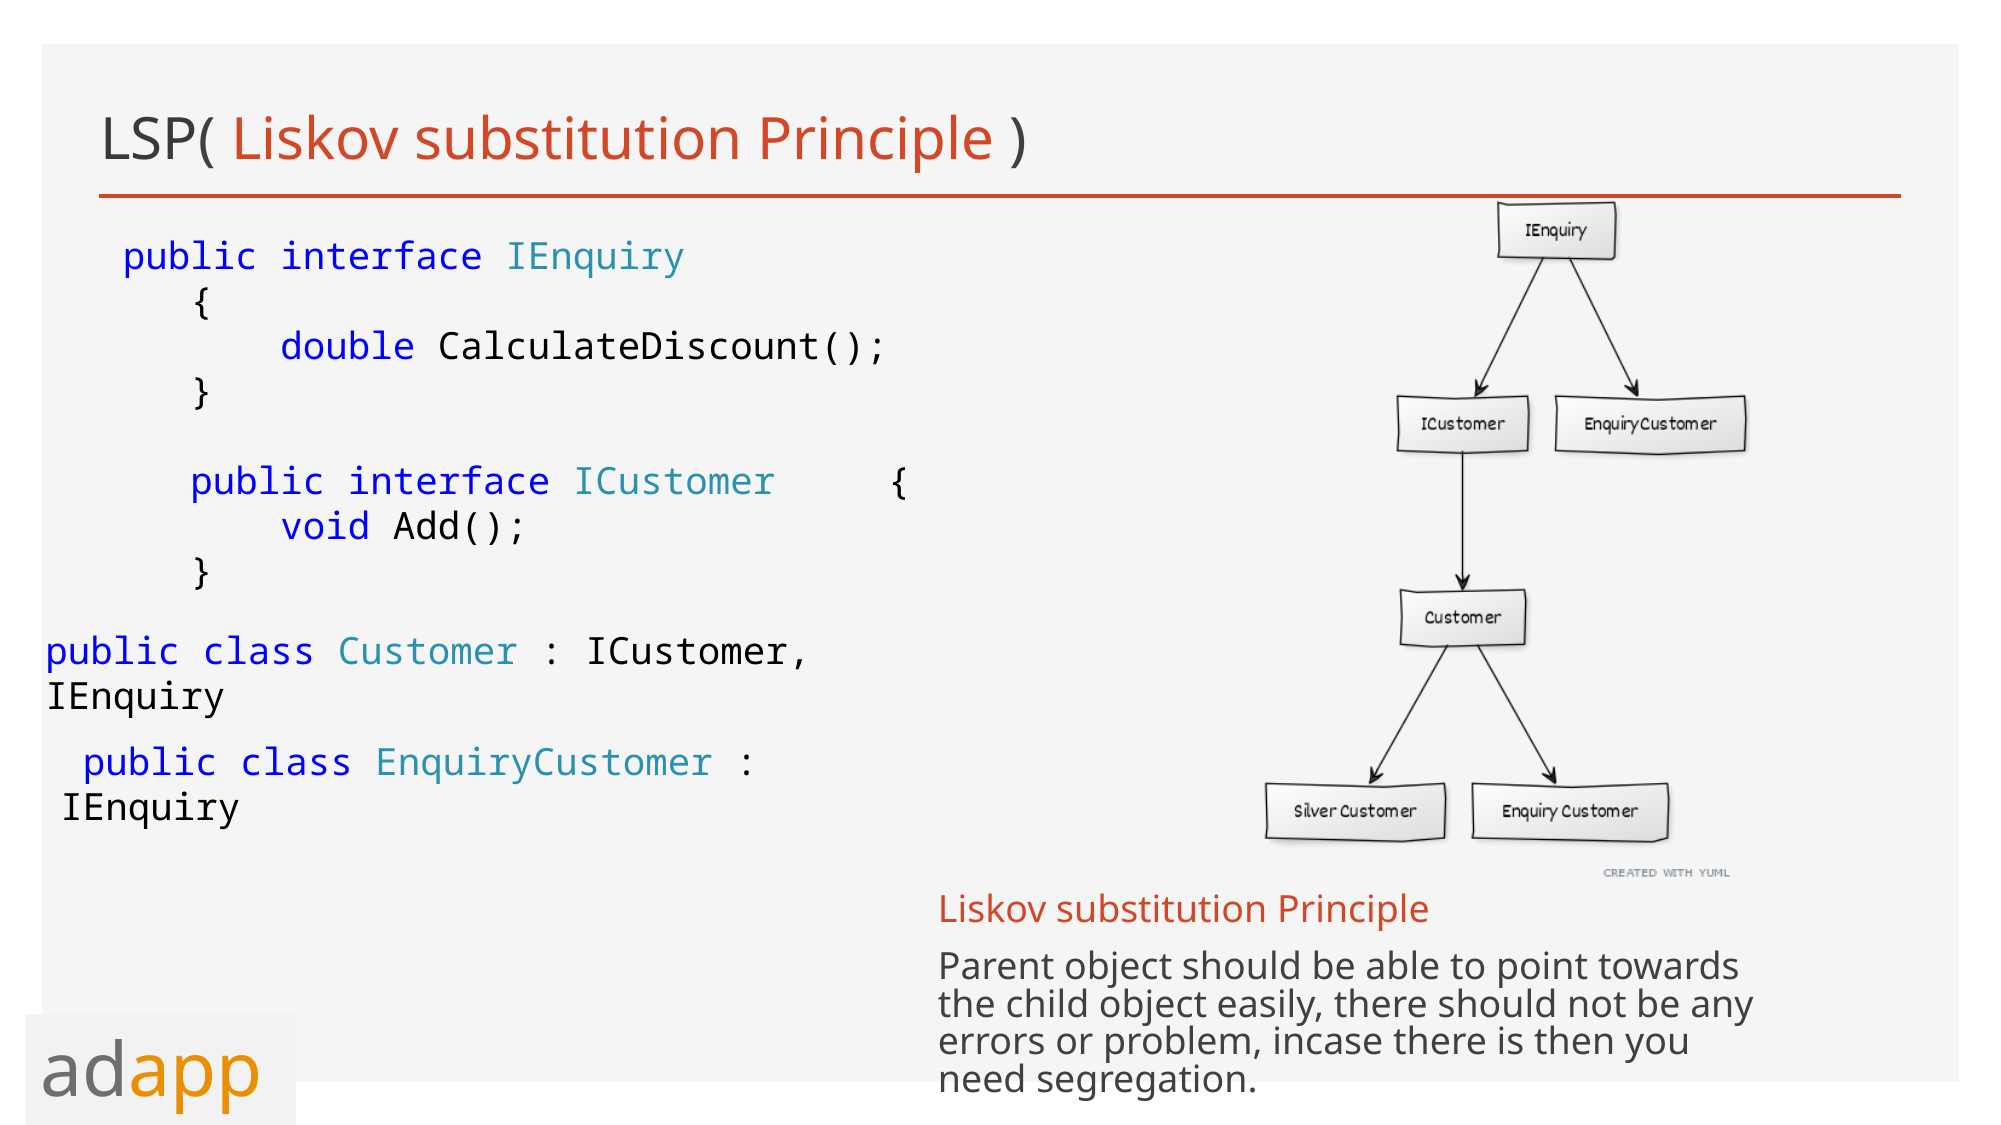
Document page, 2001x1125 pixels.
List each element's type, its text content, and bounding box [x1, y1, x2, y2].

text_box public class EnquiryCustomer : IEnquiry [45, 730, 902, 792]
title LSP( Liskov substitution Principle ) [85, 73, 1214, 179]
text_box adappt [25, 1014, 296, 1121]
text_box public class Customer : ICustomer, IEnquiry [30, 619, 947, 680]
picture [1260, 195, 1750, 891]
text_box Parent object should be able to point towards the child object easily, there should not be any errors or problem, incase there is then you need segregation. [922, 942, 1779, 1109]
text_box Liskov substitution Principle [922, 877, 1923, 939]
text_box public interface IEnquiry { double CalculateDiscount(); } public interface ICustomer { void Add(); } [85, 224, 1086, 604]
